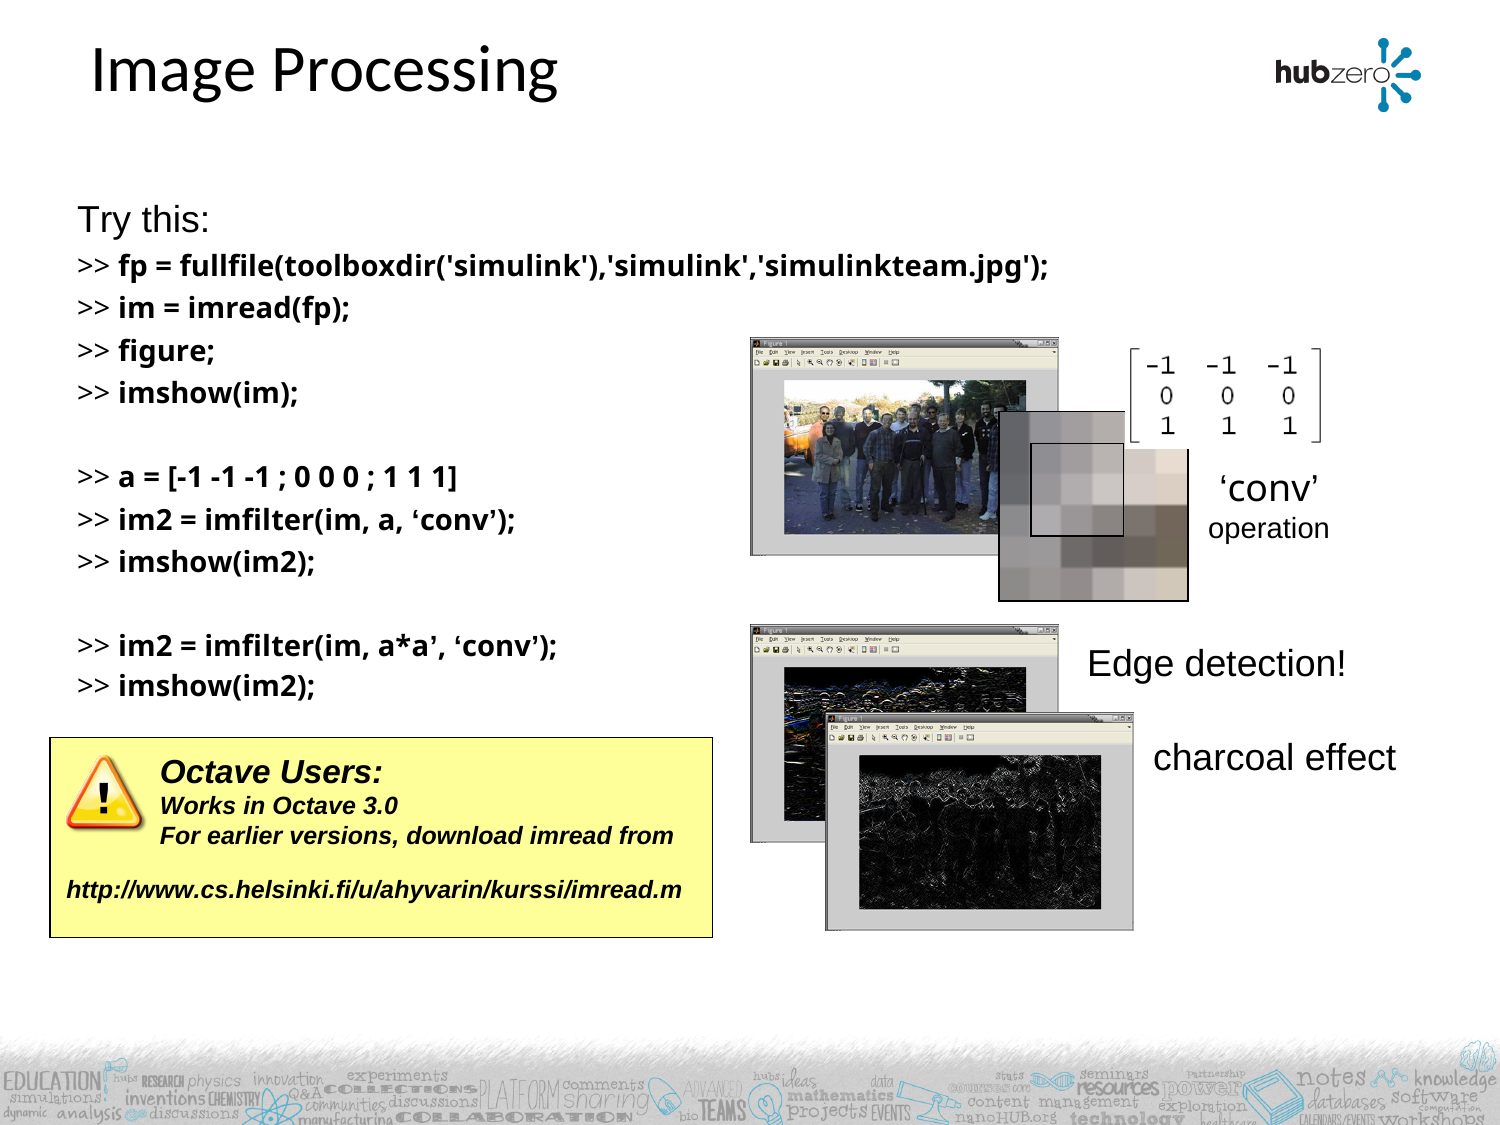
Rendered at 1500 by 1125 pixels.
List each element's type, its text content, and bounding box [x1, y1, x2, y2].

picture [750, 337, 1059, 556]
text_box Try this: >> fp = fullfile(toolboxdir('simulink'),'simulink','simulinkteam.jpg'); >> im = imread(fp); >> figure; >> imshow(im); >> a = [-1 -1 -1 ; 0 0 0 ; 1 1 1] >> im2 = imfilter(im, a, ‘conv’); >> imshow(im2); >> im2 = imfilter(im, a*a’, ‘conv’); [62, 187, 1065, 755]
text_box Edge detection! [1072, 630, 1363, 692]
picture [0, 1034, 1500, 1125]
picture [1272, 35, 1424, 115]
text_box http://www.cs.helsinki.fi/u/ahyvarin/kurssi/imread.m [51, 865, 699, 912]
text_box charcoal effect [1138, 724, 1412, 786]
picture [999, 343, 1326, 601]
text_box ‘conv’ operation [1193, 456, 1345, 552]
text_box >> imshow(im2); [62, 660, 376, 710]
text_box [50, 737, 713, 938]
text_box Octave Users: Works in Octave 3.0 For earlier versions, download imread from [145, 742, 691, 858]
picture [750, 624, 1134, 931]
picture [60, 751, 149, 840]
text_box Image Processing [75, 12, 1249, 118]
